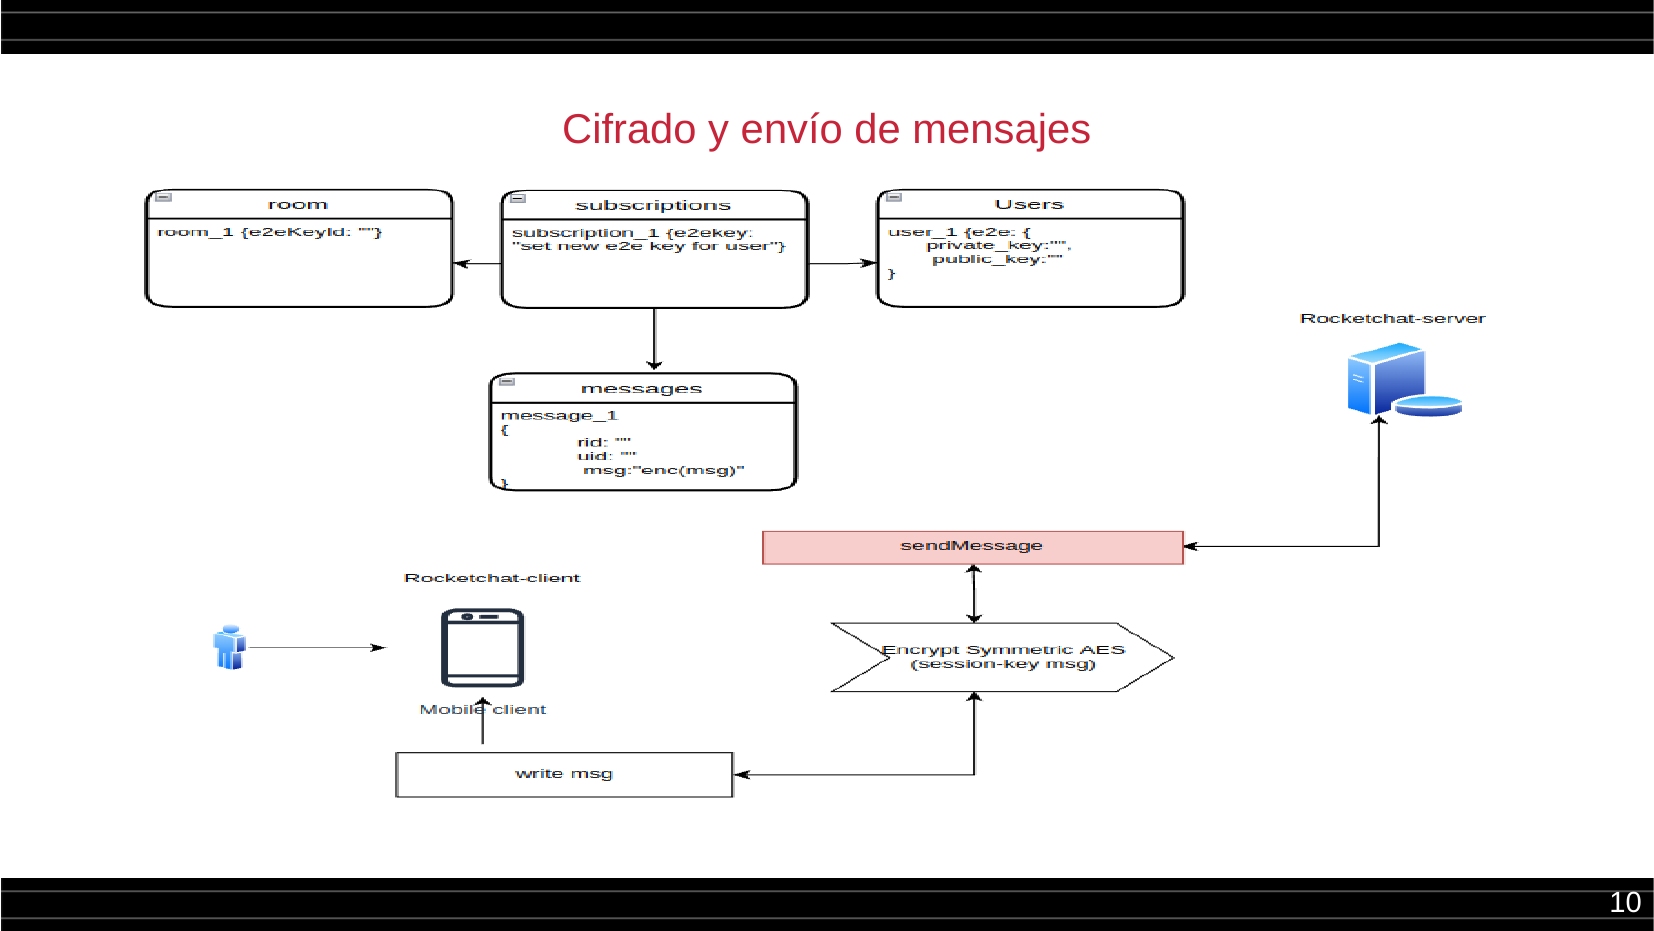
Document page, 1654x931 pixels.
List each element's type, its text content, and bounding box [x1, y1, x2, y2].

picture [94, 177, 1548, 863]
picture [1, 0, 1654, 54]
title Cifrado y envío de mensajes [82, 92, 1571, 166]
picture [1, 878, 1654, 931]
